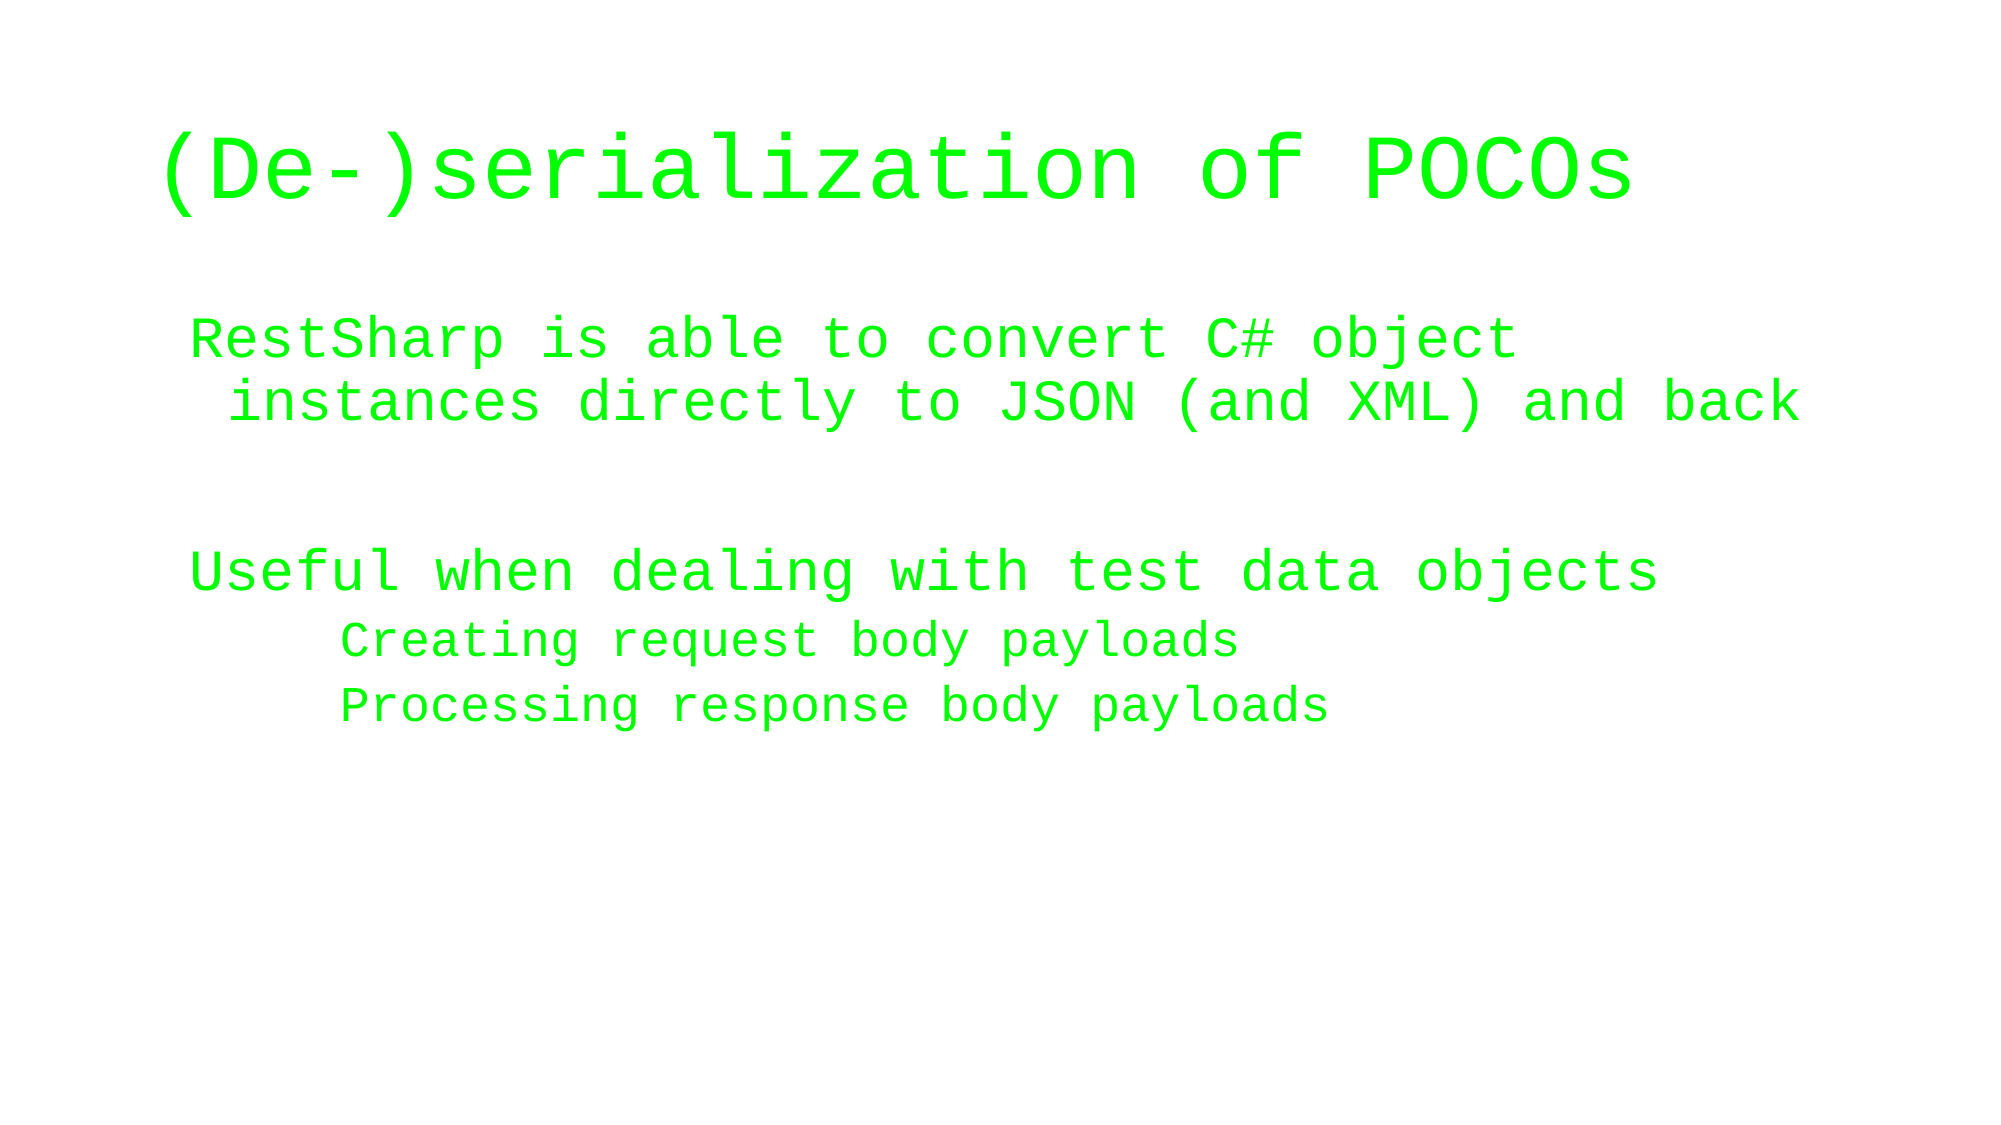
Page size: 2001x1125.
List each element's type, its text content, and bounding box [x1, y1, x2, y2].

list RestSharp is able to convert C# object instances directly to JSON (and XML) and back Useful when dealing with test data objects Creating request body payloads Processing response body payloads [137, 299, 1863, 1014]
title (De-)serialization of POCOs [137, 59, 1863, 278]
